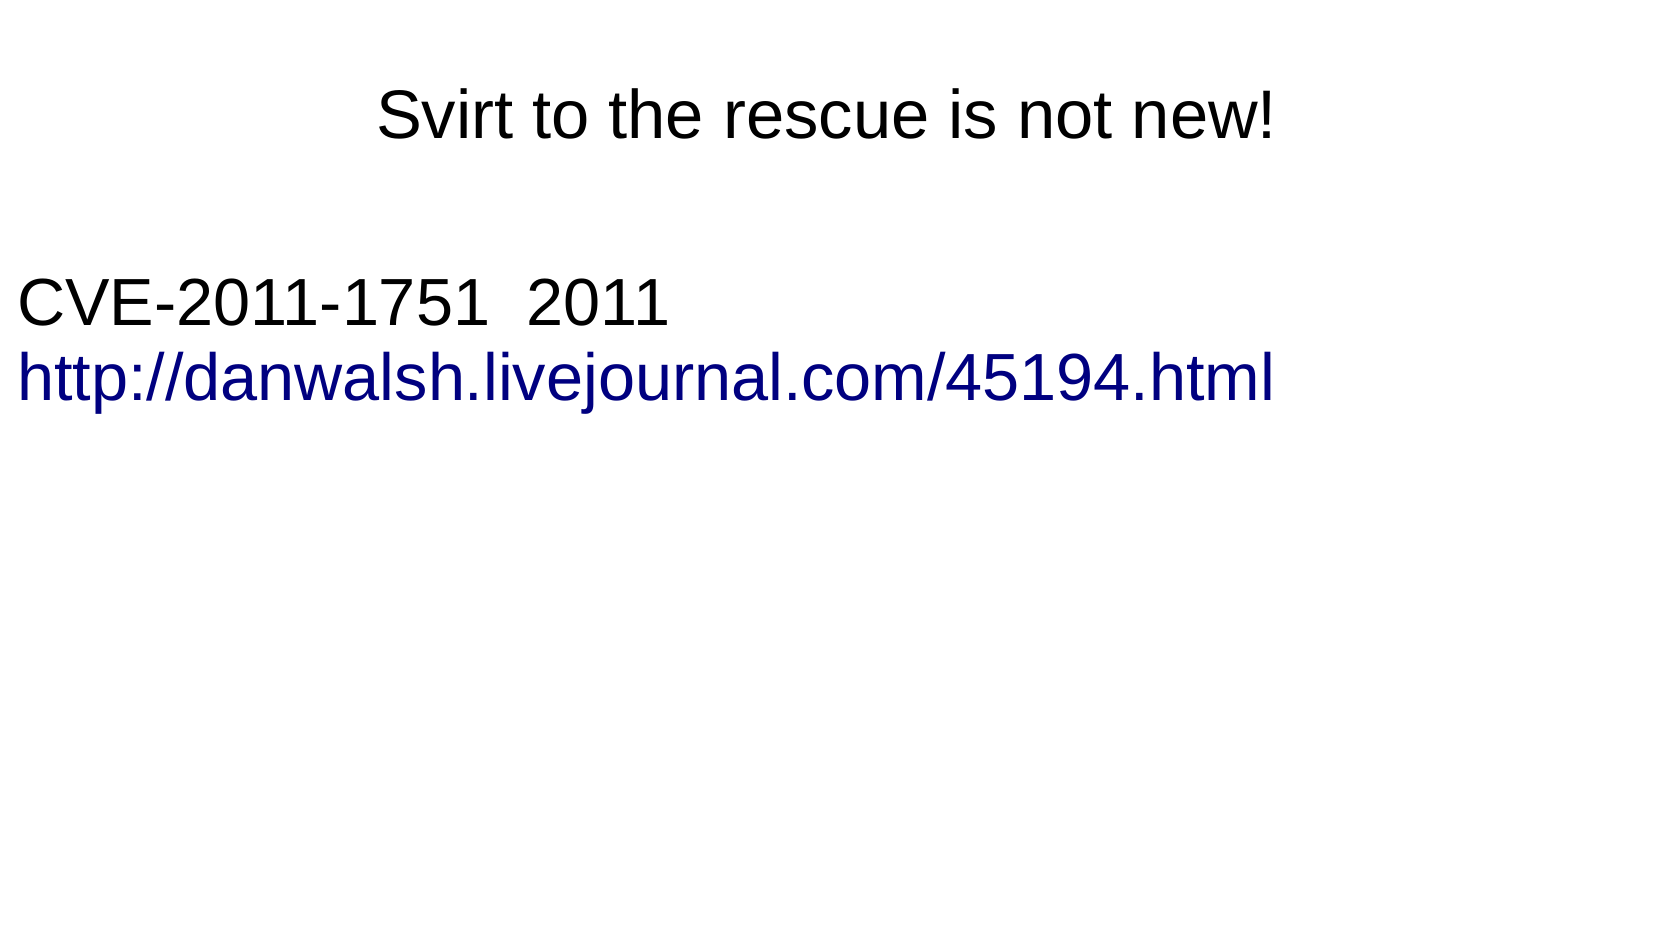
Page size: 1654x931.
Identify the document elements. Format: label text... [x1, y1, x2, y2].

text_box [0, 195, 1654, 731]
text_box CVE-2011-1751 2011 http://danwalsh.livejournal.com/45194.html [2, 258, 1586, 498]
title Svirt to the rescue is not new! [82, 36, 1571, 193]
